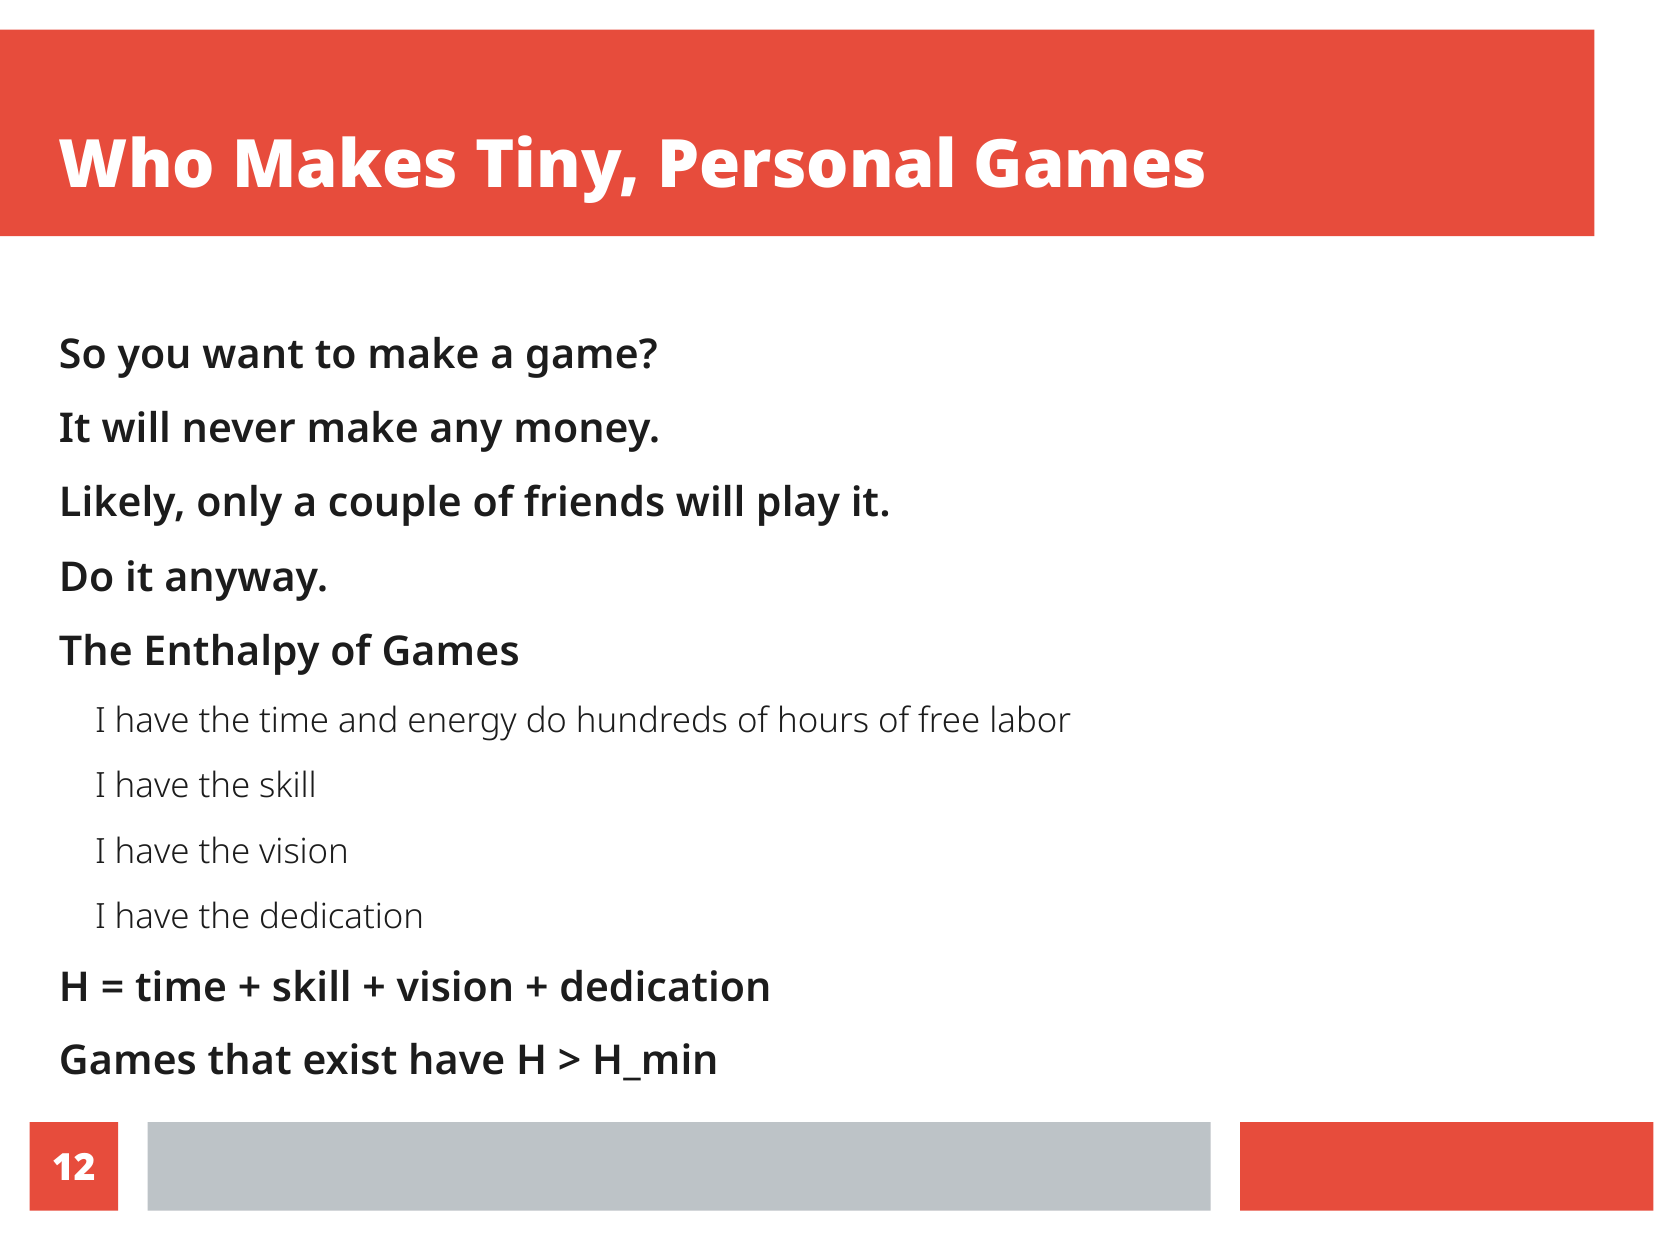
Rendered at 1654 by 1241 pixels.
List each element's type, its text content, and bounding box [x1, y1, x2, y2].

list So you want to make a game? It will never make any money. Likely, only a couple of friends will play it. Do it anyway. The Enthalpy of Games I have the time and energy do hundreds of hours of free labor I have the skill I have the vision I have the dedication H = time + skill + vision + dedication Games that exist have H > H_min [59, 324, 1565, 1093]
title Who Makes Tiny, Personal Games [59, 59, 1595, 207]
